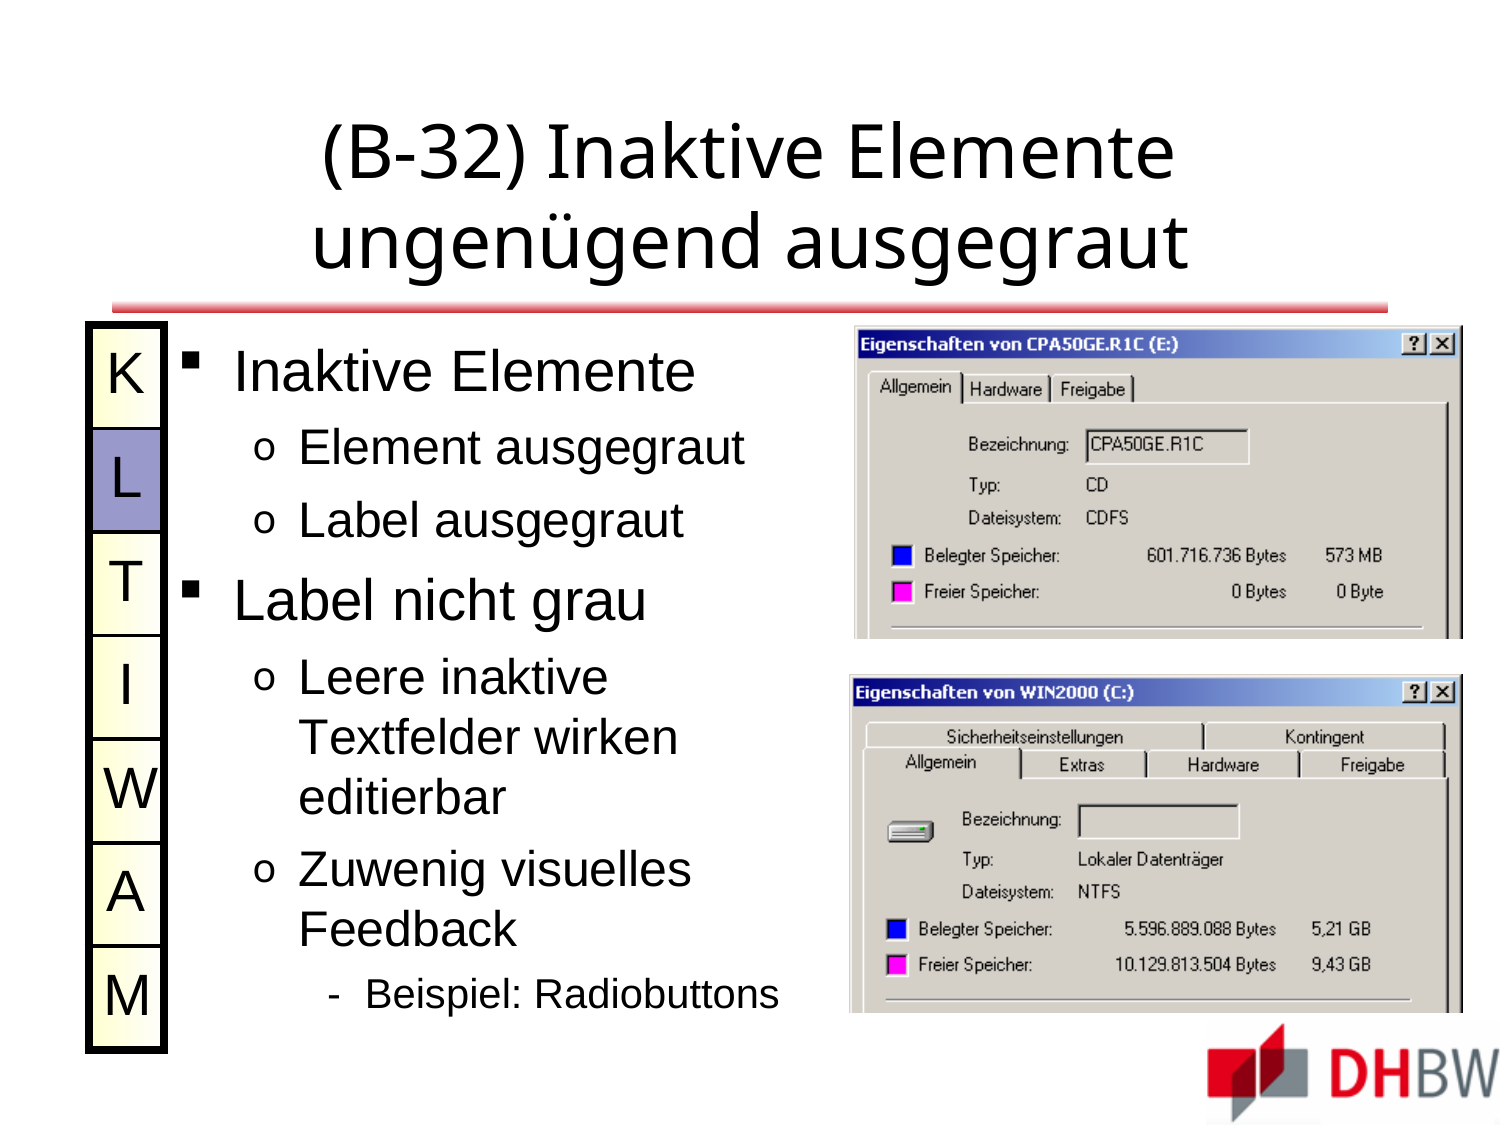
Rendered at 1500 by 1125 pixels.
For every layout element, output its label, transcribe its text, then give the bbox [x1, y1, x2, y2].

table_cell T [93, 534, 160, 634]
table_cell I [93, 637, 160, 737]
chart [849, 675, 1463, 1013]
picture [1206, 1021, 1500, 1125]
chart [854, 324, 1463, 640]
table_cell A [93, 845, 160, 944]
list Inaktive Elemente Element ausgegraut Label ausgegraut Label nicht grau Leere inaktive Textfelder wirken editierbar Zuwenig visuelles Feedback Beispiel: Radiobuttons [168, 324, 850, 1051]
table_cell W [93, 741, 160, 841]
table_header K [93, 329, 160, 427]
table_cell L [93, 430, 160, 530]
title (B-32) Inaktive Elemente ungenügend ausgegraut [112, 96, 1388, 292]
table_cell M [93, 948, 160, 1046]
